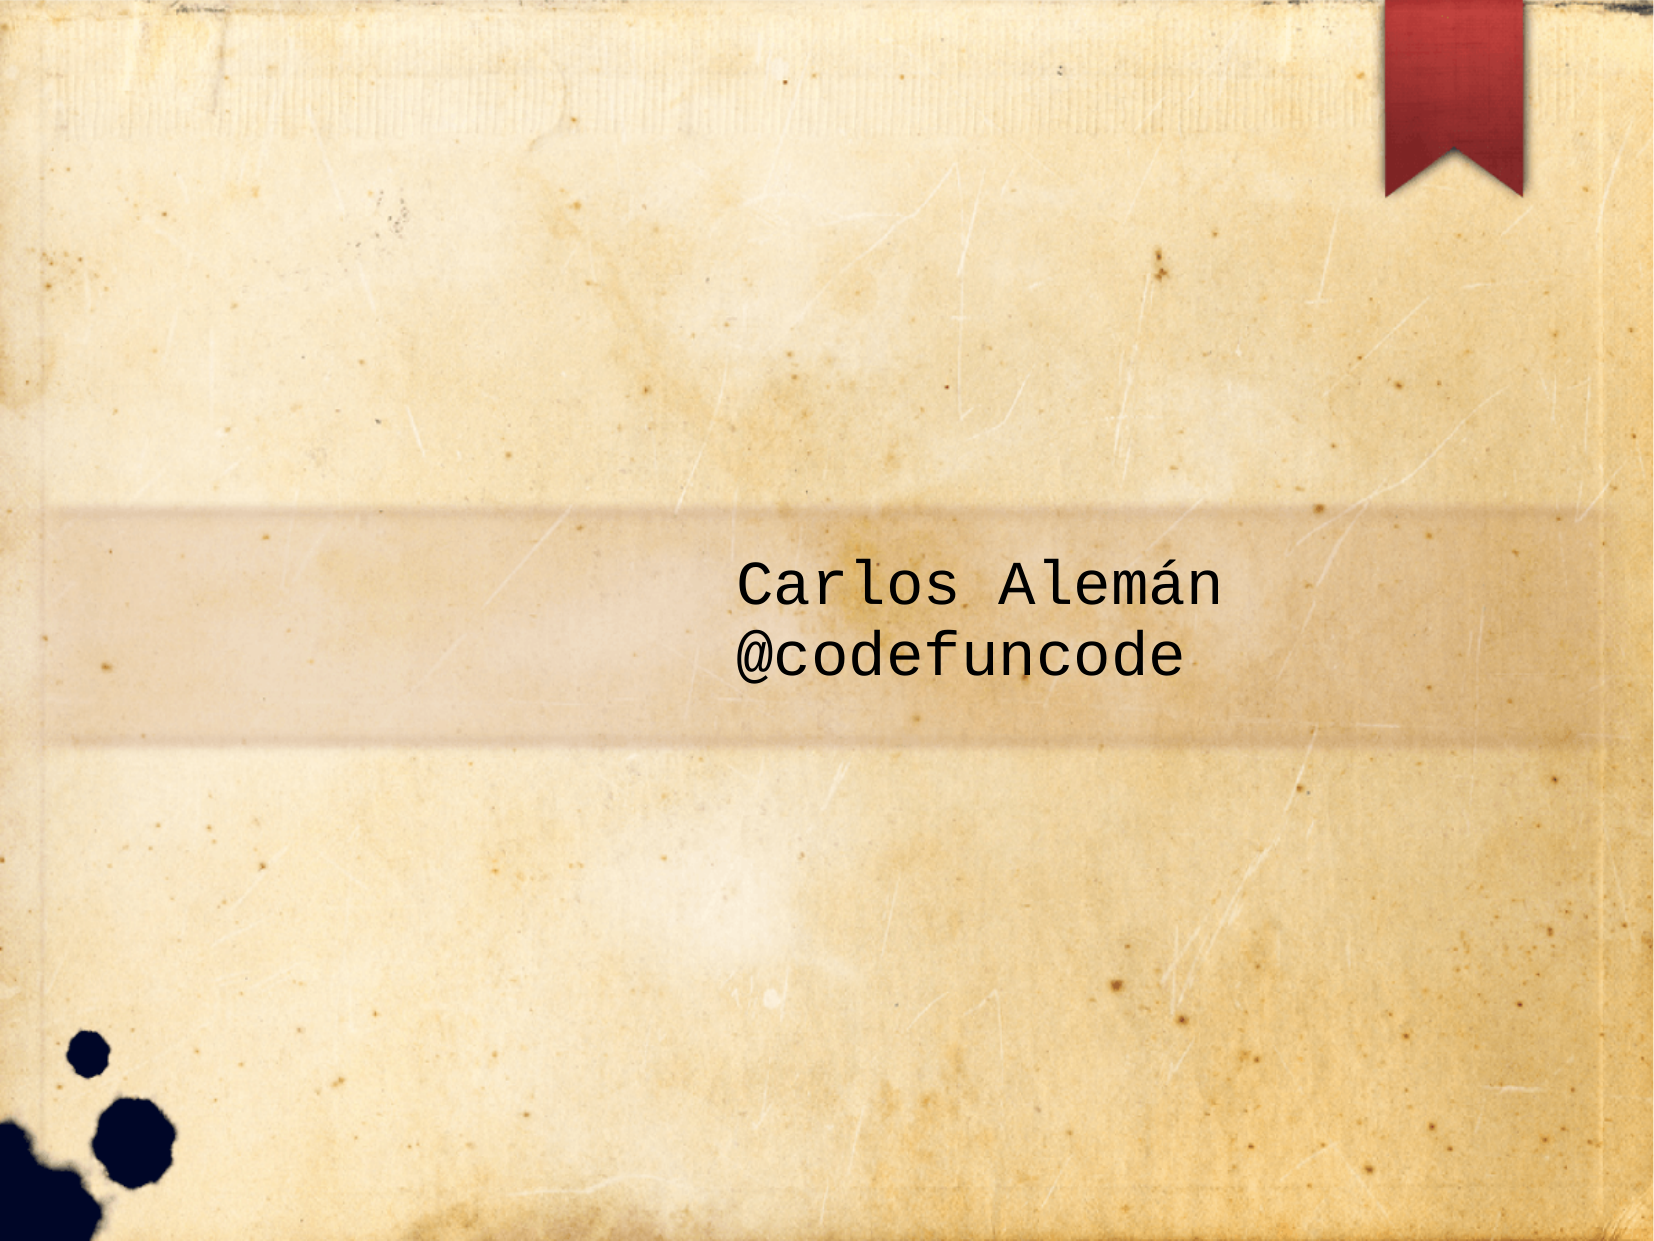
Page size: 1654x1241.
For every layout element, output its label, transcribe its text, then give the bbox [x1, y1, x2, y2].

title Carlos Alemán @codefuncode [431, 519, 1530, 727]
picture [0, 0, 1654, 1241]
